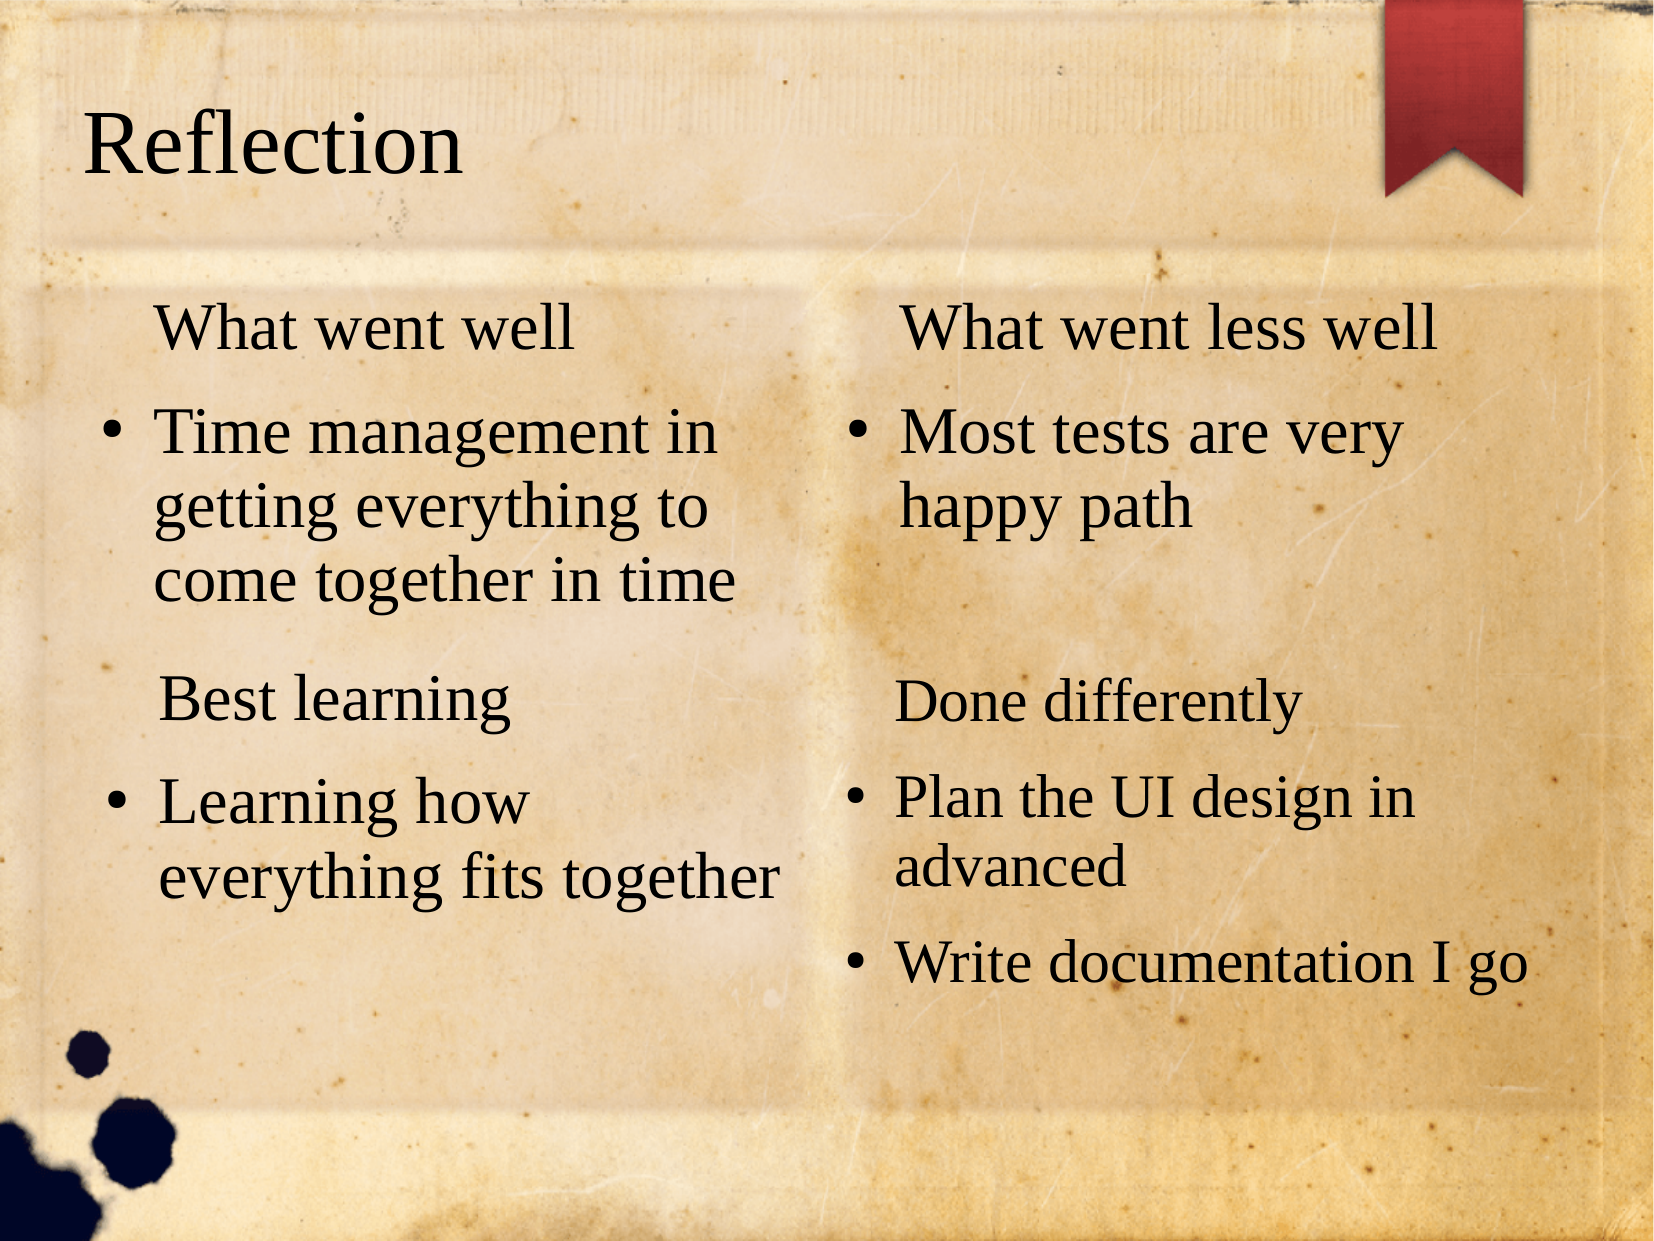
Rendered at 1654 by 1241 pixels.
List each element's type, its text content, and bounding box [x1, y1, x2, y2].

list Best learning Learning how everything fits together [87, 660, 798, 1004]
list Done differently Plan the UI design in advanced Write documentation I go [828, 665, 1539, 1009]
title Reflection [82, 49, 1347, 237]
list What went less well Most tests are very happy path [828, 290, 1539, 634]
list What went well Time management in getting everything to come together in time [82, 290, 793, 634]
picture [0, 0, 1654, 1241]
